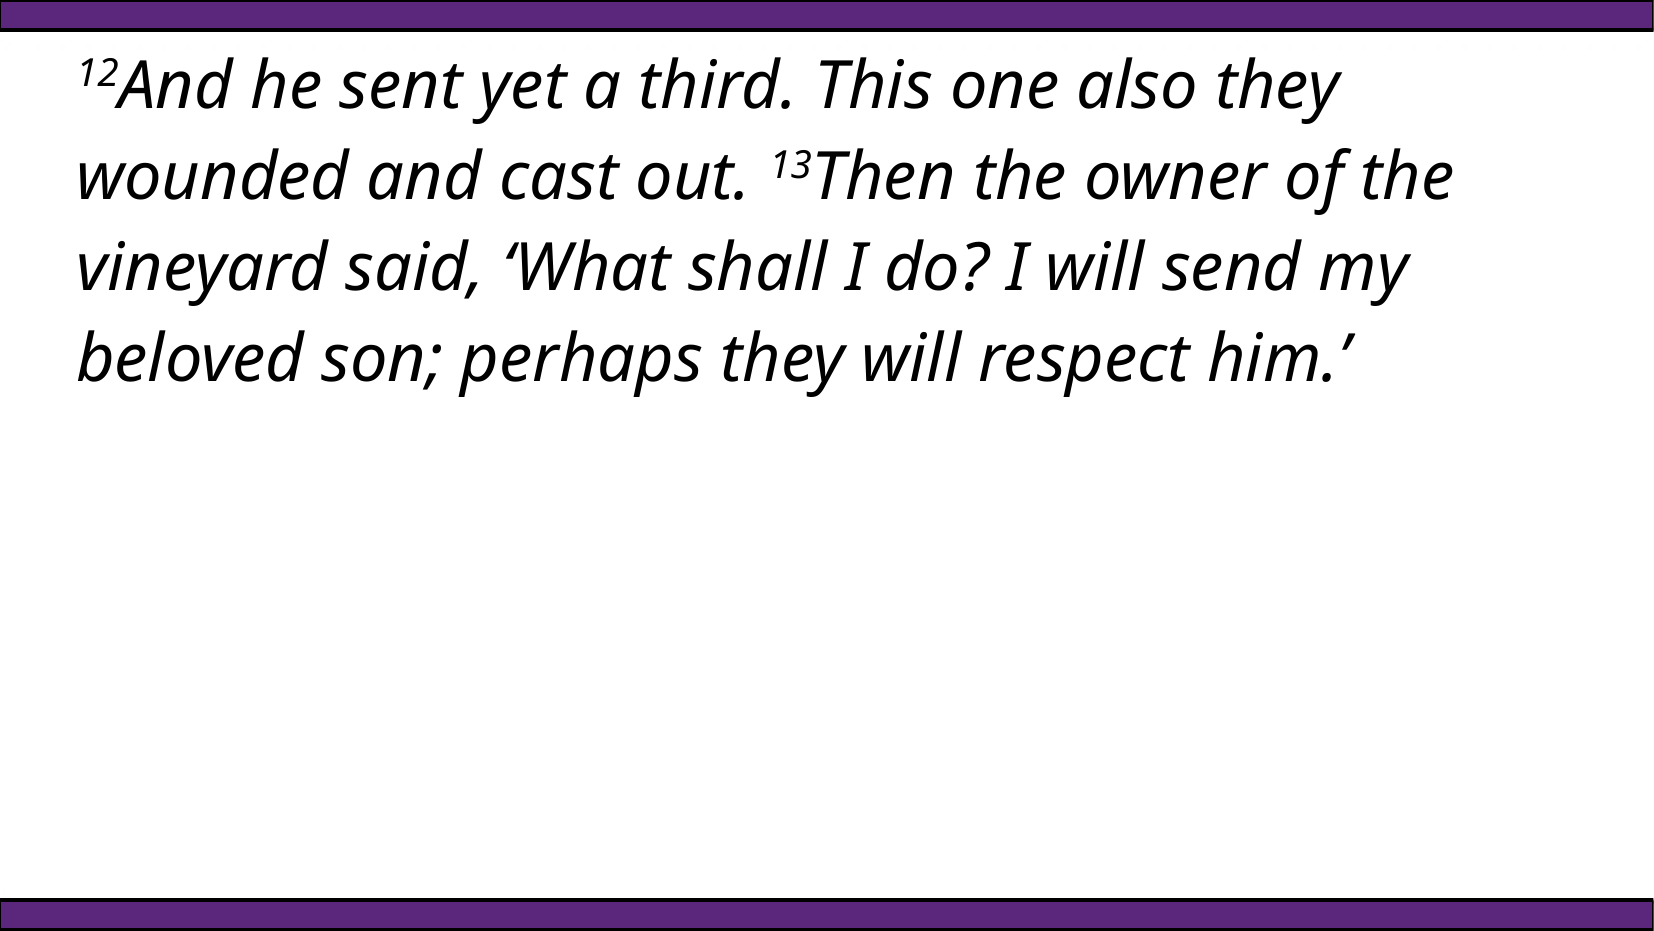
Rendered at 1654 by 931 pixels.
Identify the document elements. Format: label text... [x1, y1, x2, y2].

text_box [0, 0, 1654, 31]
text_box [0, 900, 1654, 931]
picture [0, 31, 1654, 900]
text_box 12And he sent yet a third. This one also they wounded and cast out. 13Then the owner of the vineyard said, ‘What shall I do? I will send my beloved son; perhaps they will respect him.’ [61, 30, 1607, 400]
text_box [105, 255, 1531, 348]
